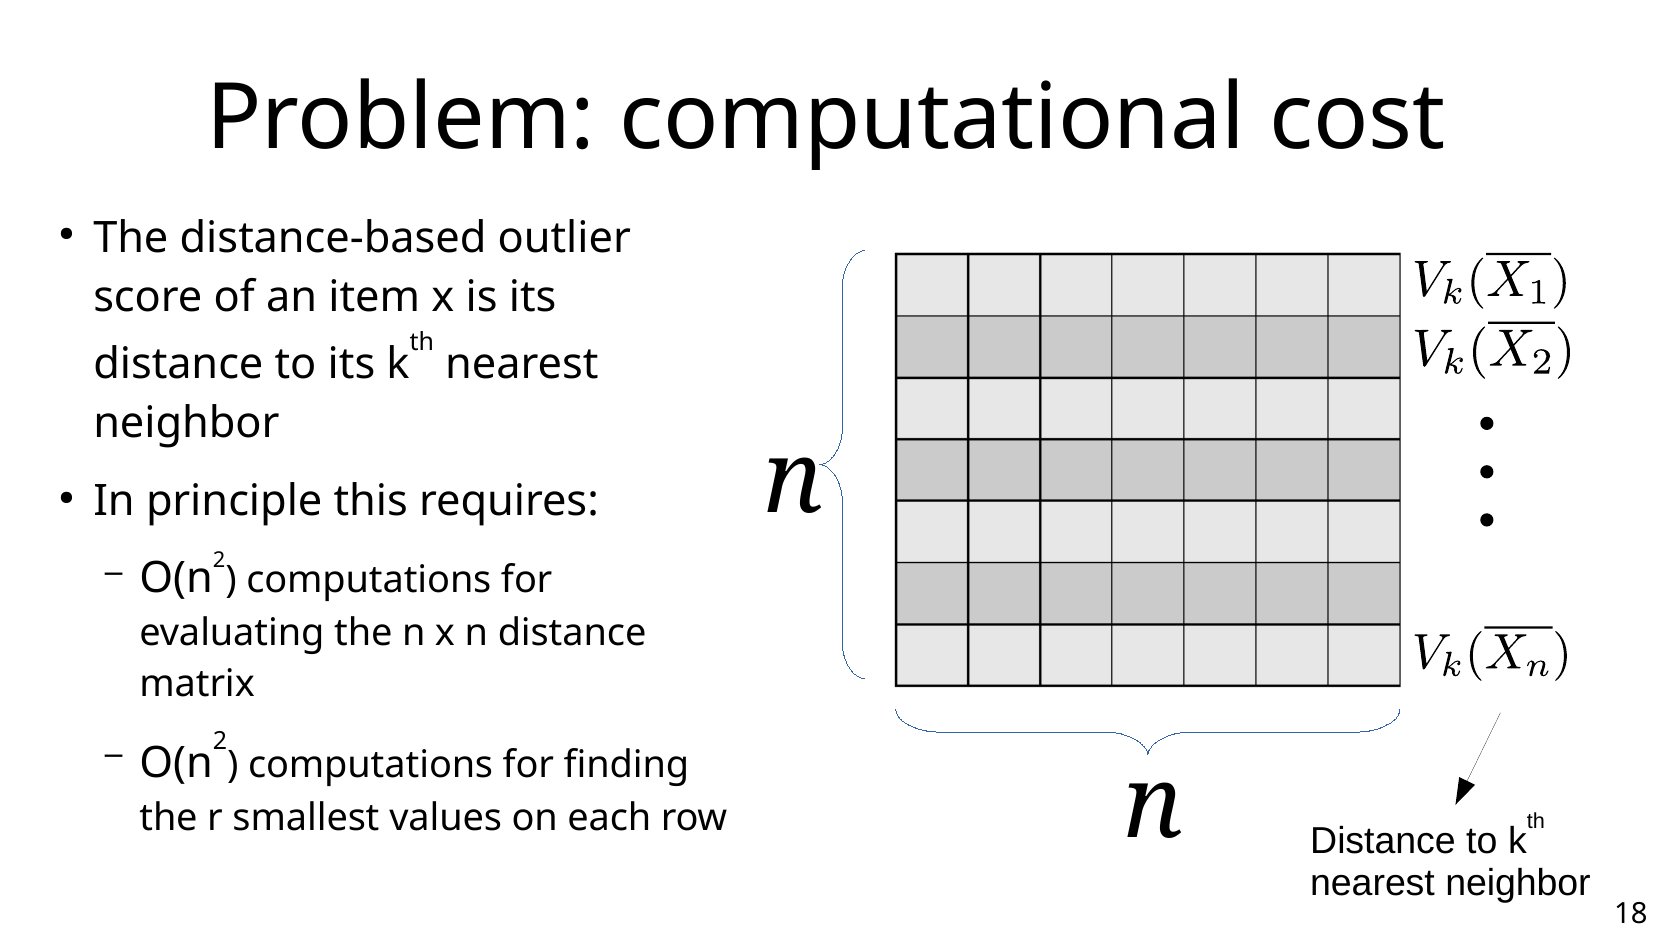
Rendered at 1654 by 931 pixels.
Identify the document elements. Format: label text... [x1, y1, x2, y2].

list The distance-based outlier score of an item x is its distance to its kth nearest neighbor In principle this requires: O(n2) computations for evaluating the n x n distance matrix O(n2) computations for finding the r smallest values on each row [47, 205, 730, 906]
text_box [1411, 626, 1572, 681]
text_box [1411, 252, 1571, 309]
title Problem: computational cost [82, 1, 1571, 226]
text_box [1411, 321, 1576, 379]
picture [877, 218, 1420, 722]
text_box Distance to kth nearest neighbor [1295, 801, 1621, 912]
text_box [1469, 416, 1504, 527]
text_box n [749, 398, 880, 514]
text_box n [1108, 723, 1240, 839]
